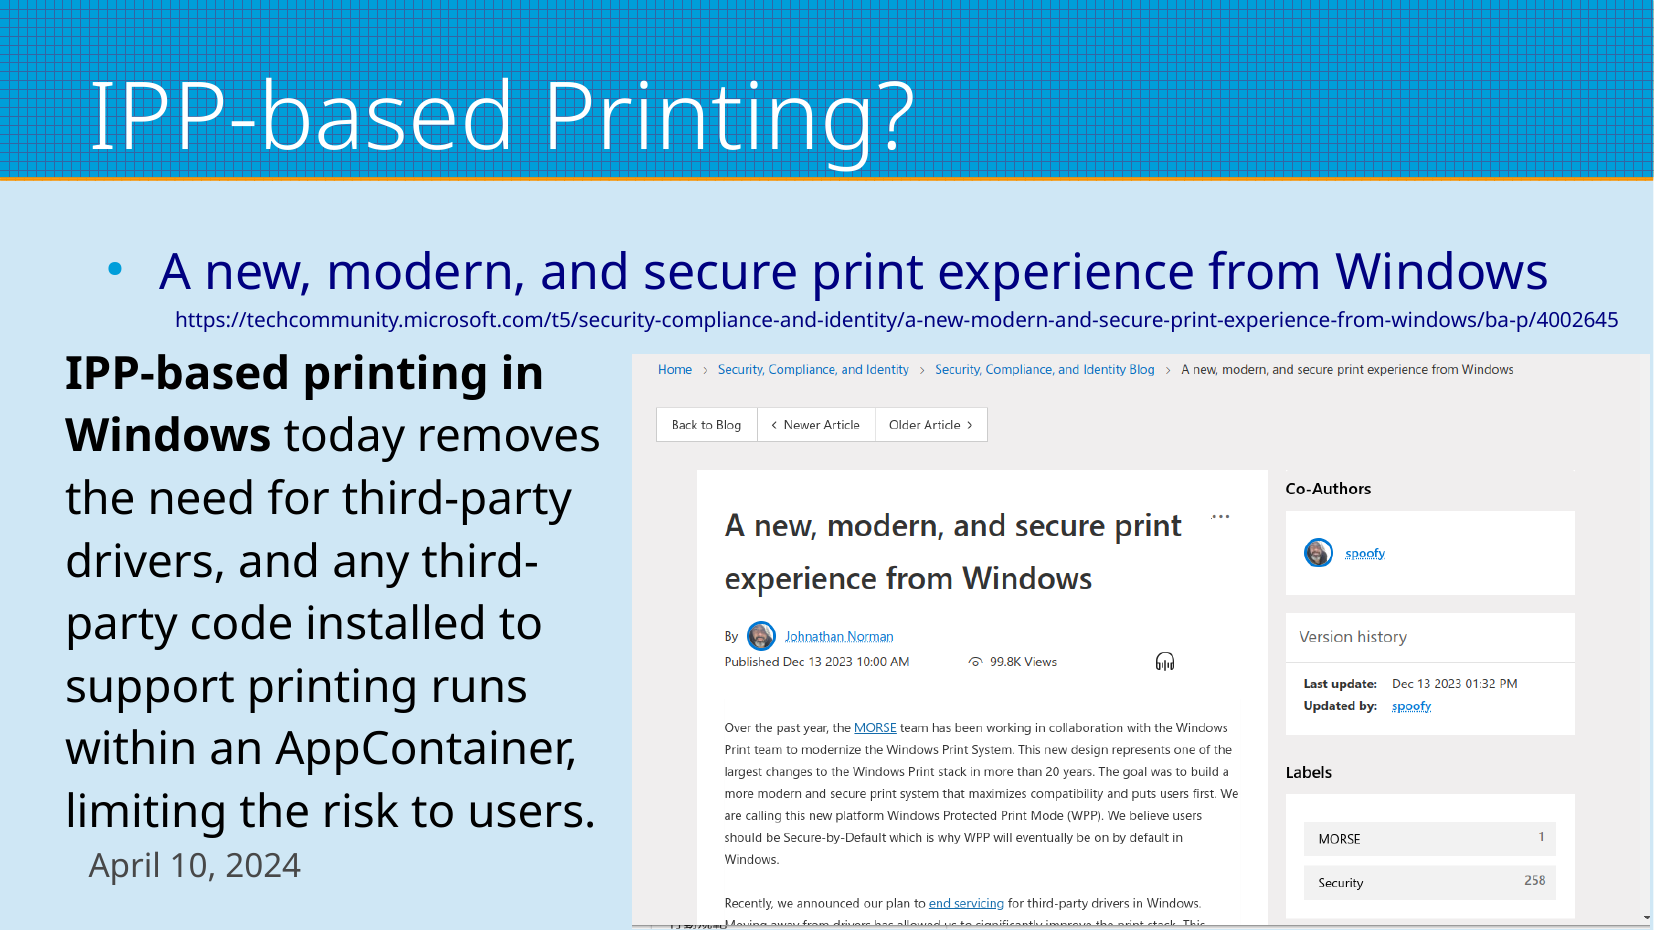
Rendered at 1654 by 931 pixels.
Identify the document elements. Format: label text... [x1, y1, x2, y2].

list A new, modern, and secure print experience from Windows [88, 236, 1565, 324]
picture [632, 354, 1650, 929]
title IPP-based Printing? [88, 14, 1565, 178]
text_box https://techcommunity.microsoft.com/t5/security-compliance-and-identity/a-new-modern-and-secure-print-experience-from-windows/ba-p/4002645 [169, 295, 1654, 344]
text_box IPP-based printing in Windows today removes the need for third-party drivers, and any third-party code installed to support printing runs within an AppContainer, limiting the risk to users. [59, 324, 621, 857]
